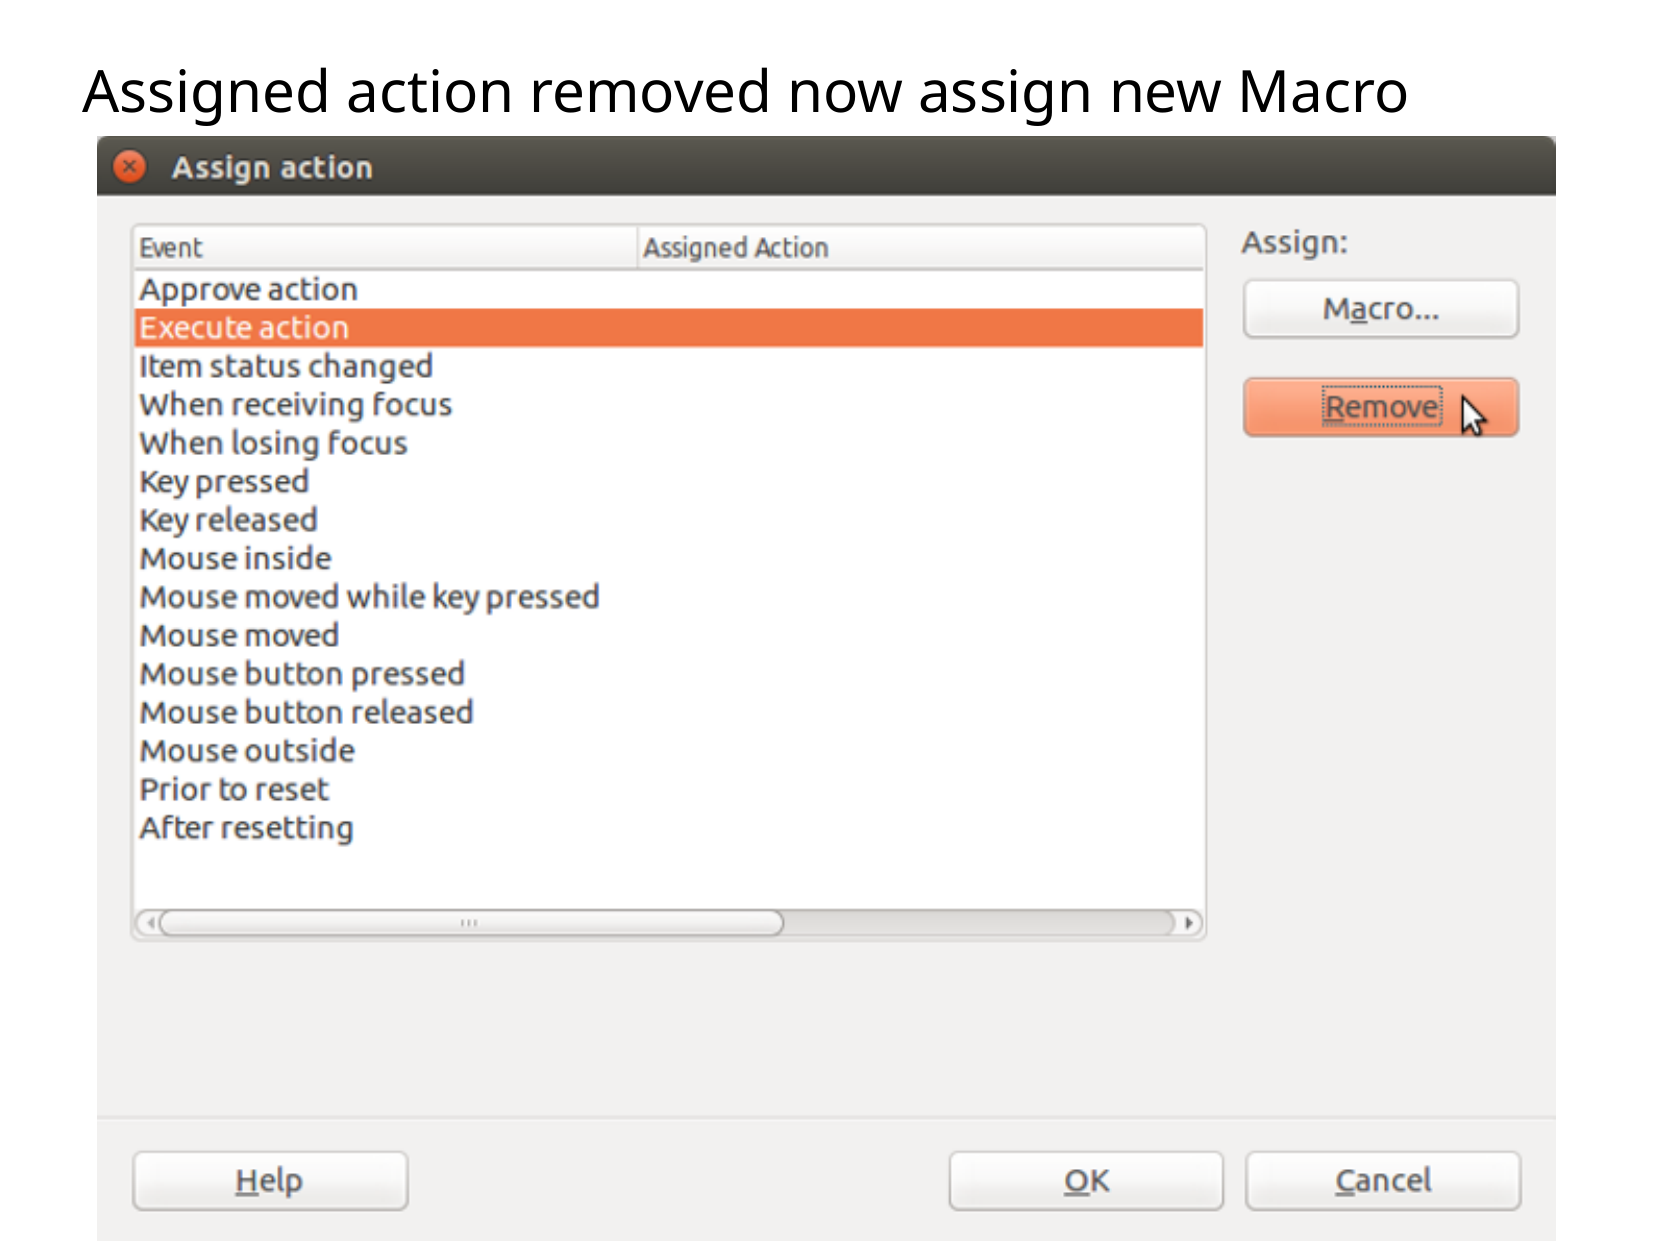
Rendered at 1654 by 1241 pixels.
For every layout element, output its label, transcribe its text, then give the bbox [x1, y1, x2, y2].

picture [97, 136, 1556, 1241]
title Assigned action removed now assign new Macro [82, 49, 1571, 130]
